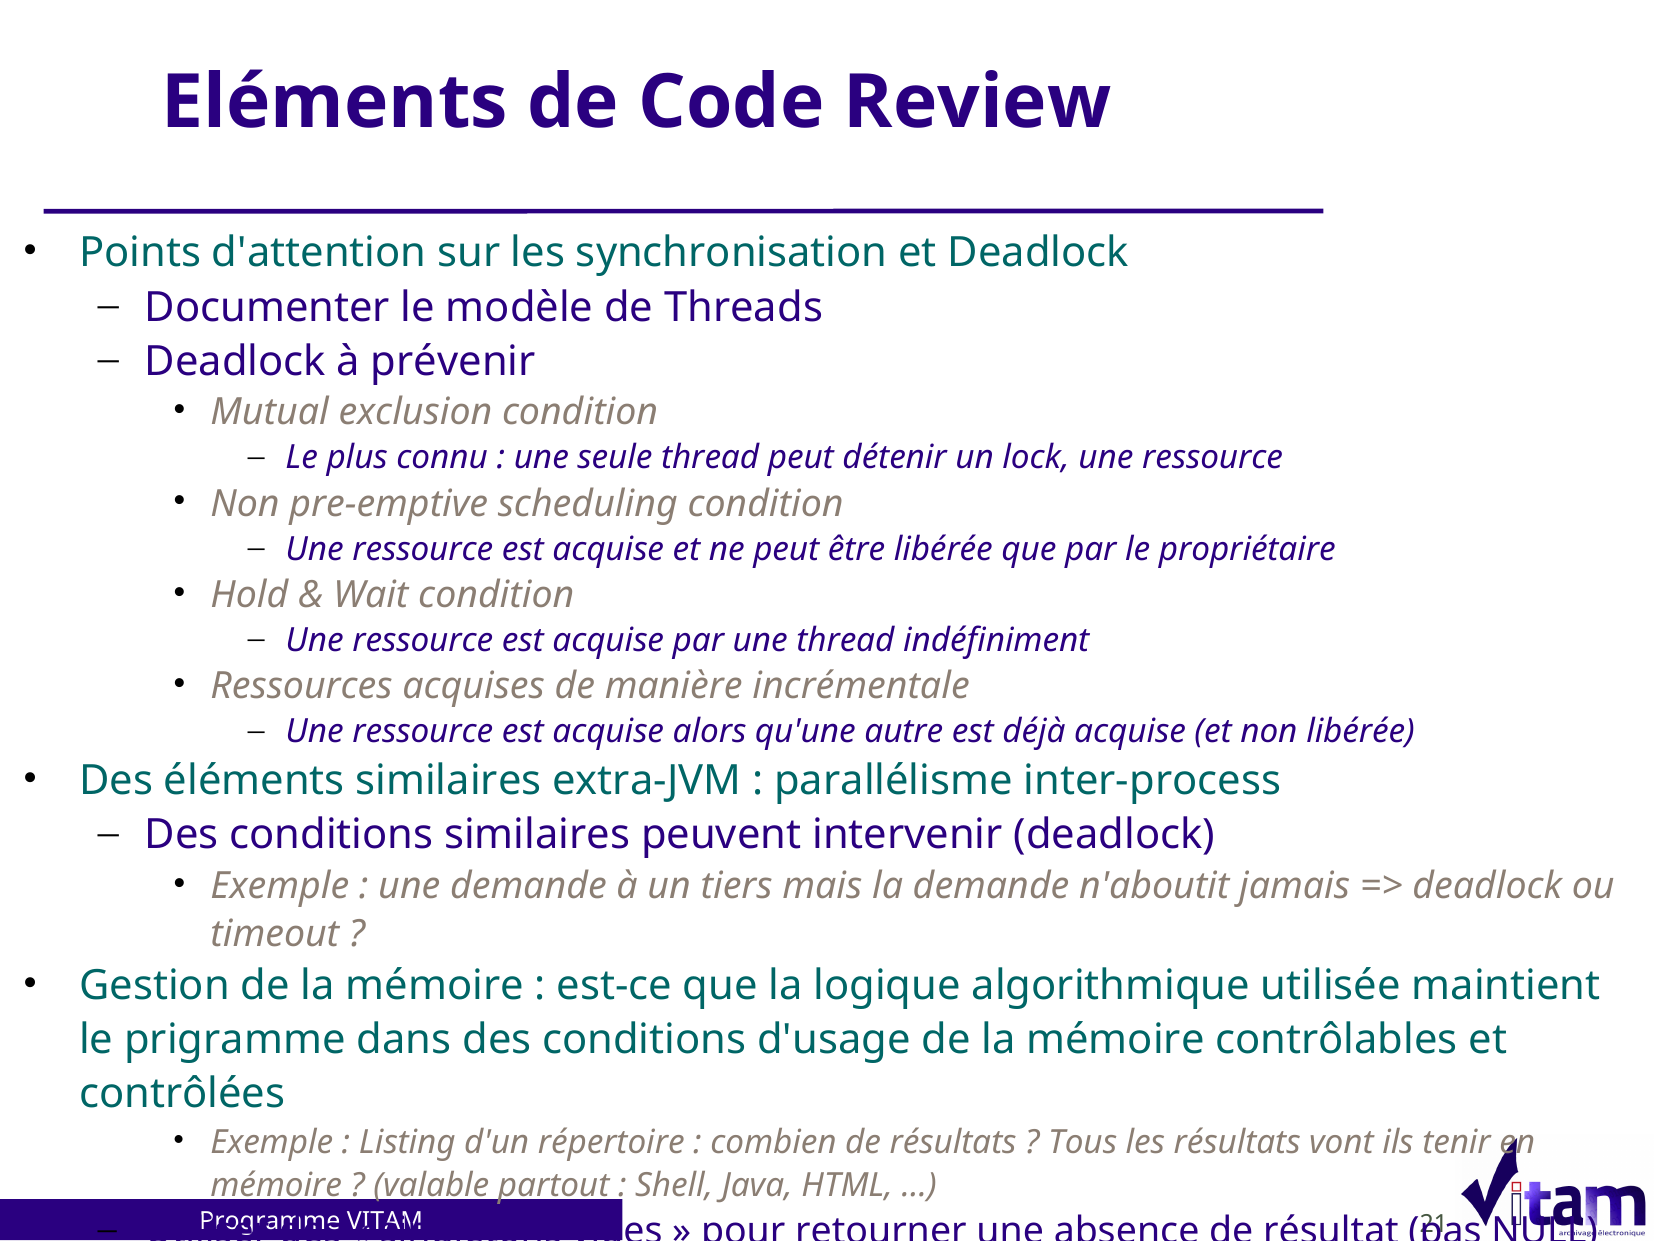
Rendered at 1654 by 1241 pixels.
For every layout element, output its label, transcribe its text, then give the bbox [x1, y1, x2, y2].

list Points d'attention sur les synchronisation et Deadlock Documenter le modèle de Threads Deadlock à prévenir Mutual exclusion condition Le plus connu : une seule thread peut détenir un lock, une ressource Non pre-emptive scheduling condition Une ressource est acquise et ne peut être libérée que par le propriétaire Hold & Wait condition Une ressource est acquise par une thread indéfiniment Ressources acquises de manière incrémentale Une ressource est acquise alors qu'une autre est déjà acquise (et non libérée) Des éléments similaires extra-JVM : parallélisme inter-process Des conditions similaires peuvent intervenir (deadlock) Exemple : une demande à un tiers mais la demande n'aboutit jamais => deadlock ou timeout ? Gestion de la mémoire : est-ce que la logique algorithmique utilisée maintient le prigramme dans des conditions d'usage de la mémoire contrôlables et contrôlées Exemple : Listing d'un répertoire : combien de résultats ? Tous les résultats vont ils tenir en mémoire ? (valable partout : Shell, Java, HTML, …) Utiliser des « singletons vides » pour retourner une absence de résultat (pas NULL) Vider tous les « Objets » inutiles (ne pas faire confiance au Garbage Collector) [8, 216, 1648, 1173]
picture [1497, 1221, 1510, 1241]
title Eléments de Code Review [147, 22, 1628, 179]
picture [1455, 1134, 1654, 1241]
